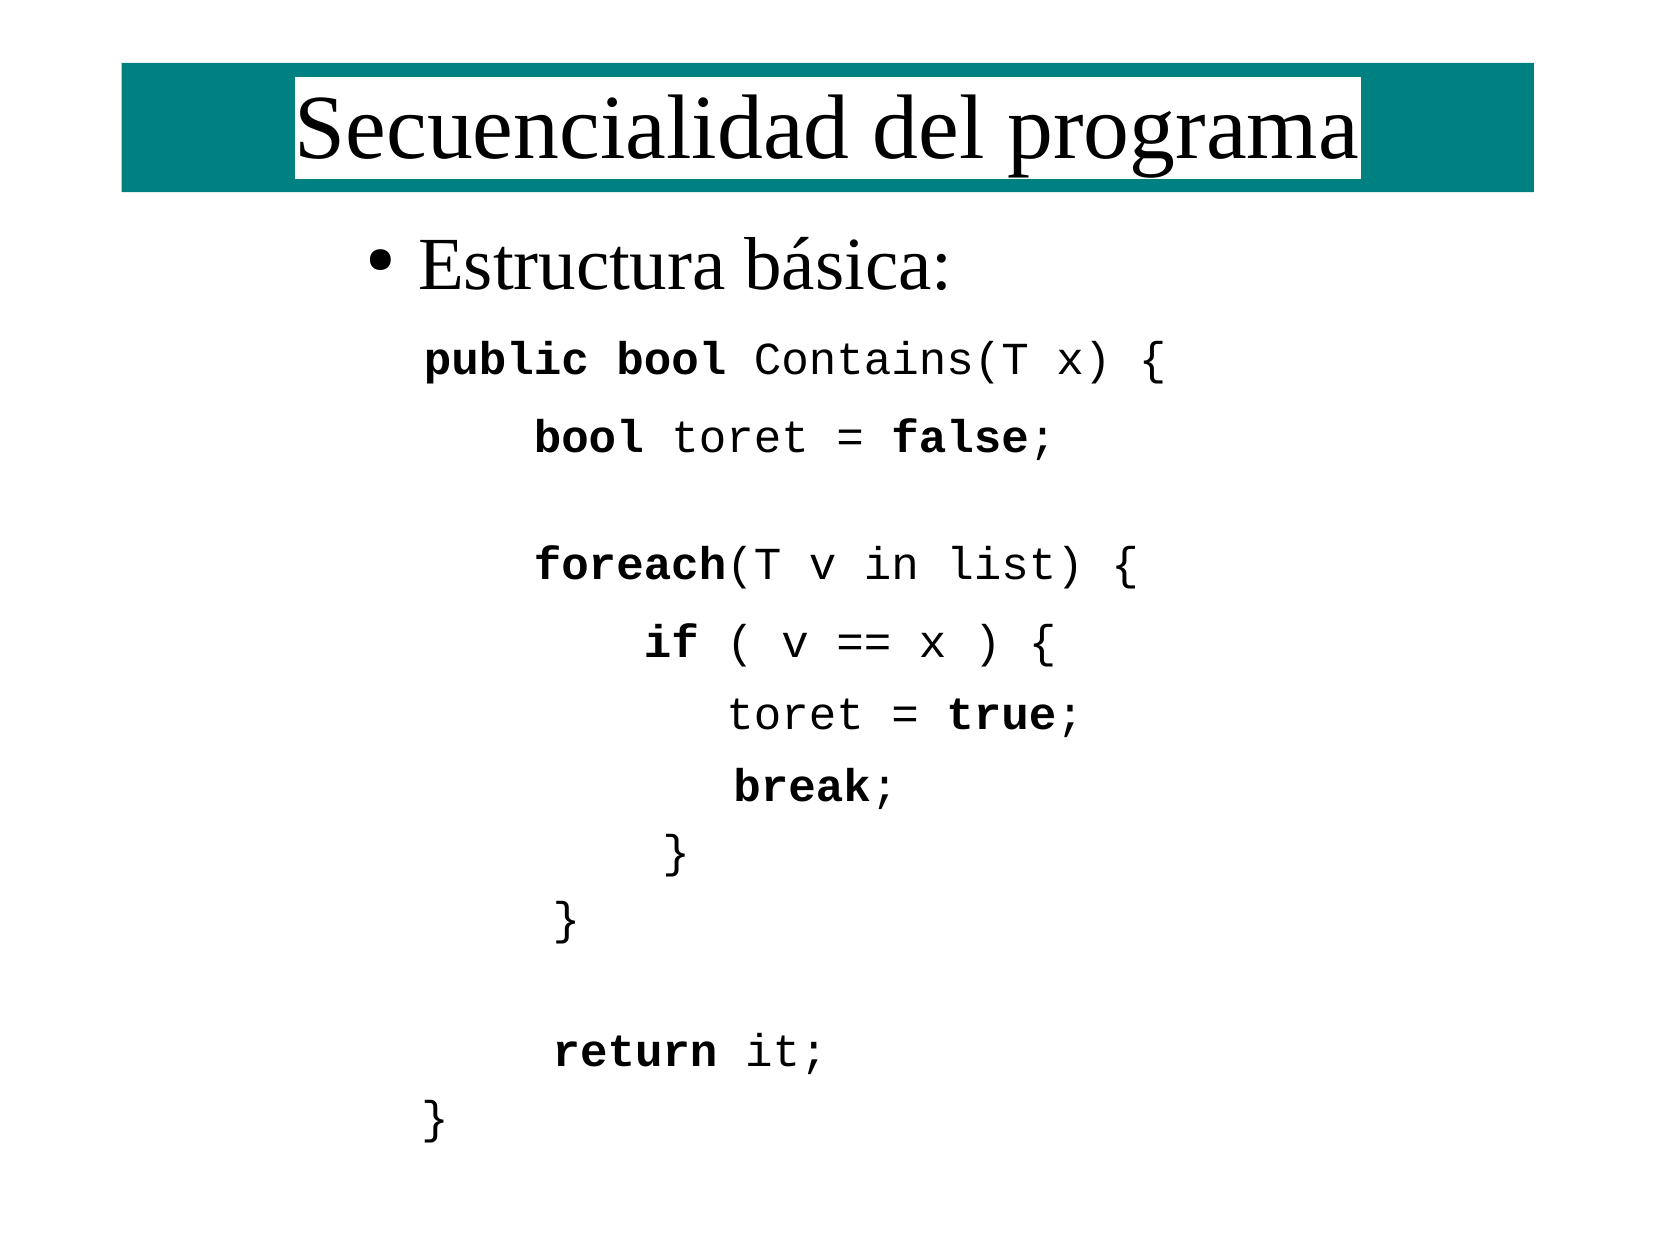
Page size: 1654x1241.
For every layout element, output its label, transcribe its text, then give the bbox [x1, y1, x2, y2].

text_box Estructura básica: public bool Contains(T x) { bool toret = false; foreach(T v in list) { if ( v == x ) { toret = true; break; } } return it; } [348, 220, 1366, 1231]
title Secuencialidad del programa [121, 62, 1534, 193]
